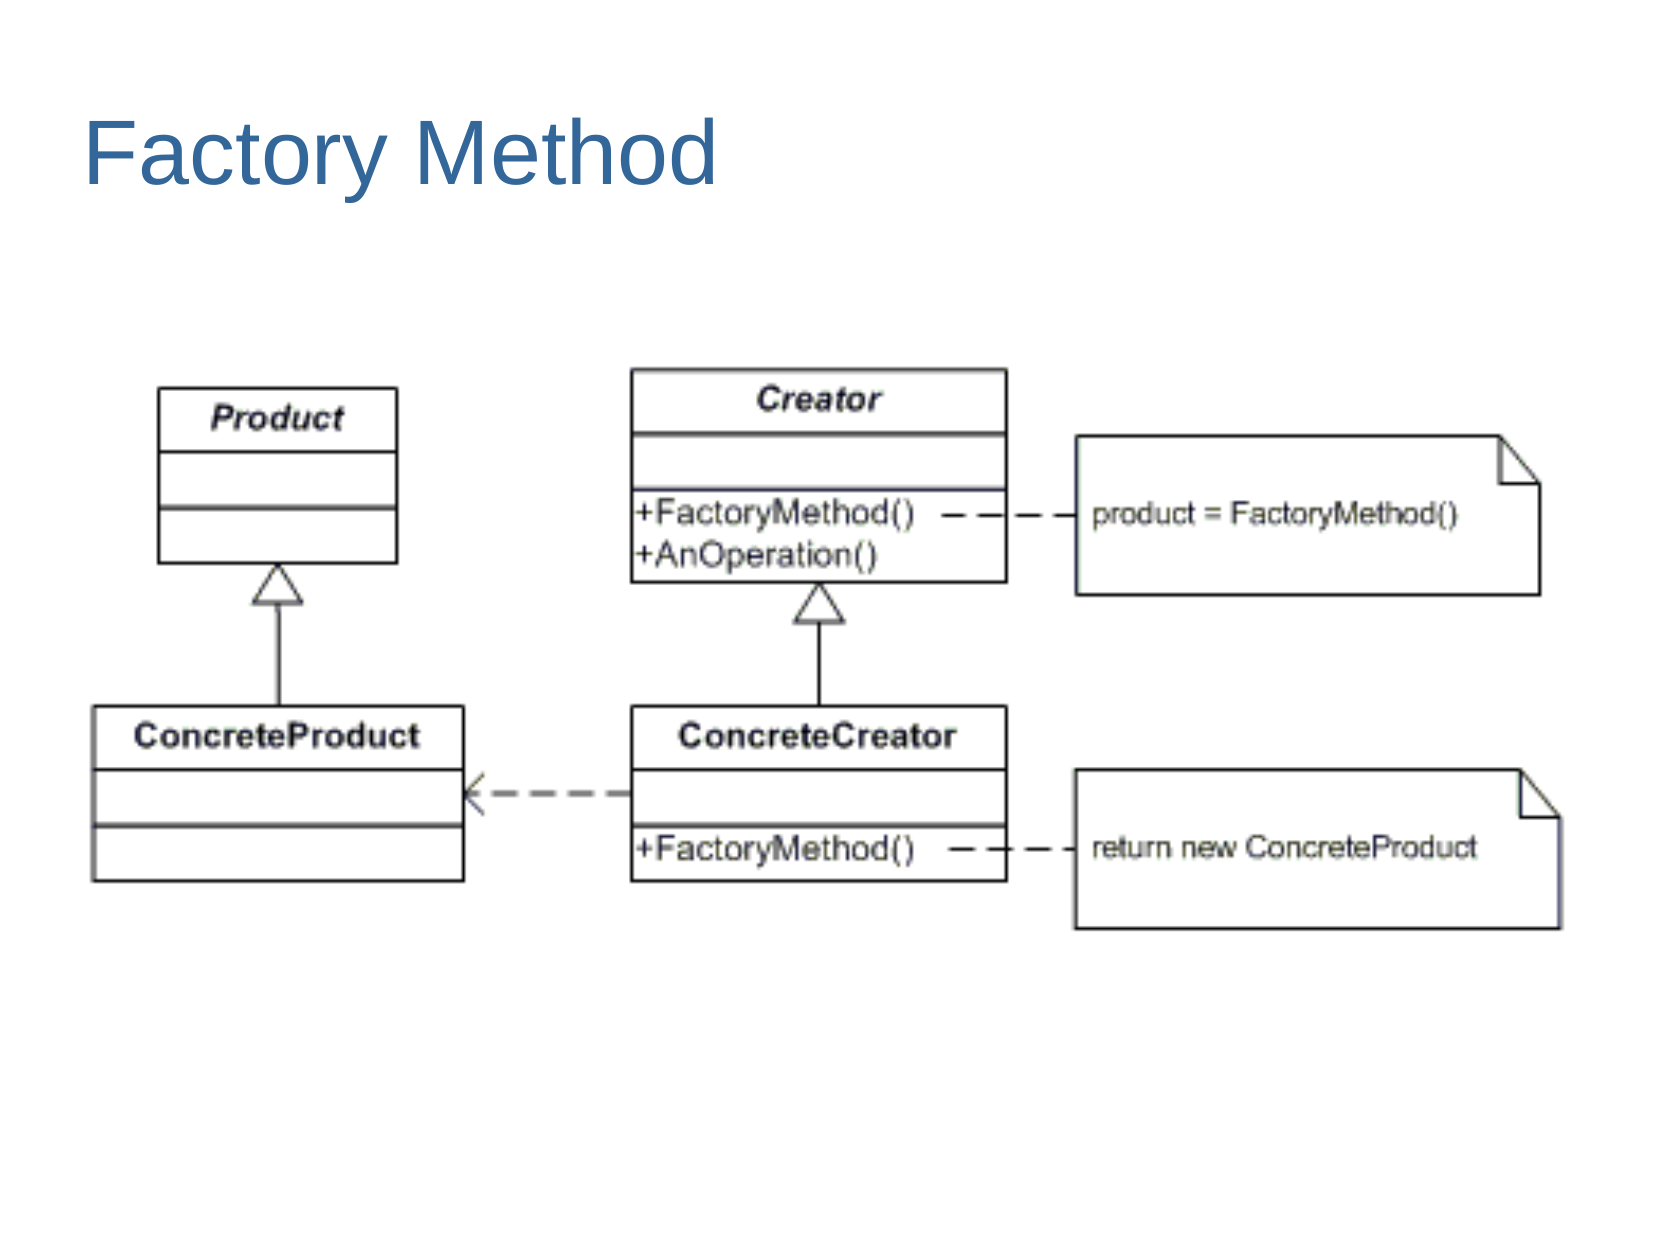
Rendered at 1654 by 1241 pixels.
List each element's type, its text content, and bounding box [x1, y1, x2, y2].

picture [82, 356, 1571, 944]
title Factory Method [82, 49, 1571, 257]
